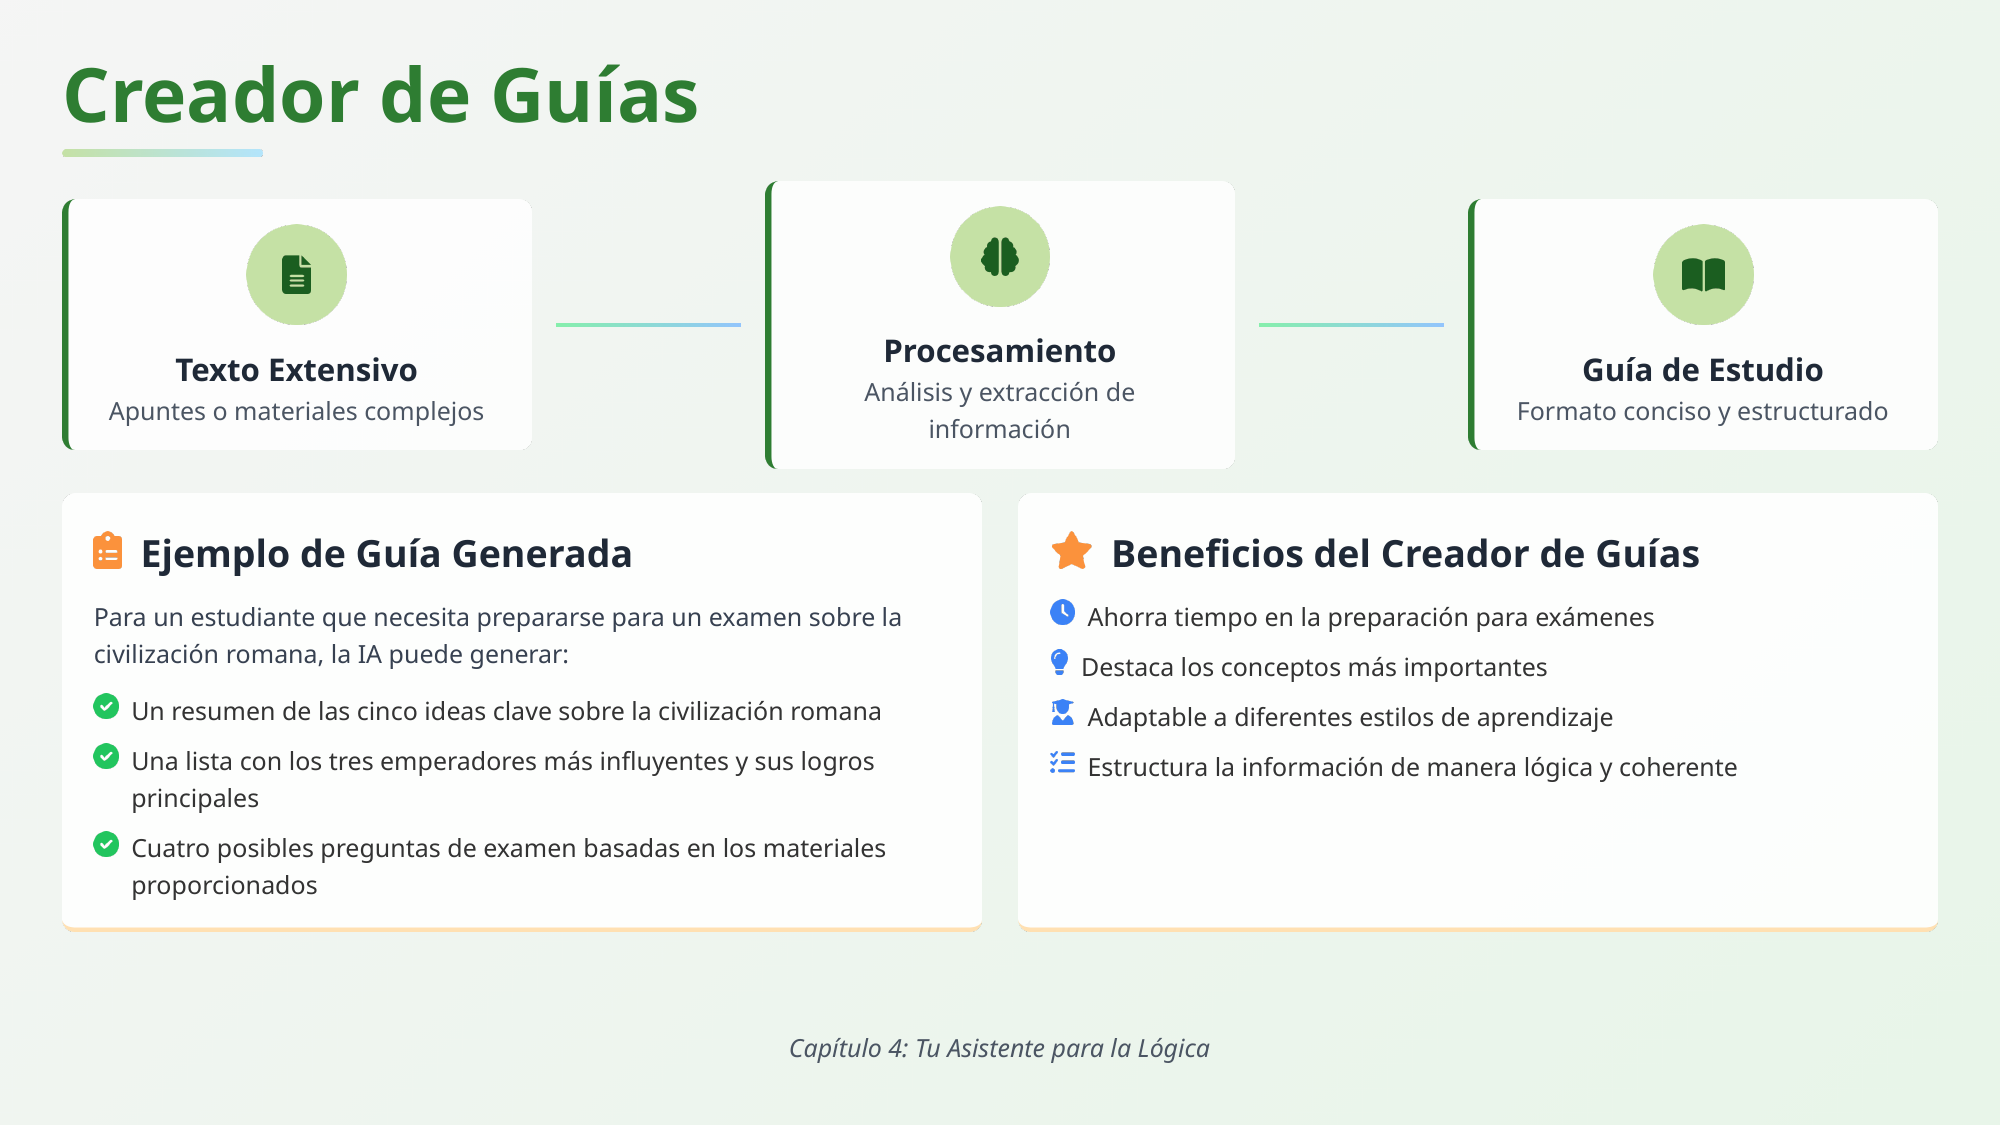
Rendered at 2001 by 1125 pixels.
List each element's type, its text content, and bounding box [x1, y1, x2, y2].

text_box Procesamiento [748, 324, 1252, 369]
text_box Análisis y extracción de información [790, 368, 1210, 444]
text_box Destaca los conceptos más importantes [1081, 643, 1684, 682]
text_box Guía de Estudio [1451, 343, 1955, 387]
text_box Para un estudiante que necesita prepararse para un examen sobre la civilización romana, la IA puede generar: [93, 593, 950, 669]
text_box Beneficios del Creador de Guías [1110, 525, 2000, 575]
text_box Ejemplo de Guía Generada [140, 525, 1110, 575]
text_box Capítulo 4: Tu Asistente para la Lógica [62, 1025, 1938, 1063]
text_box Un resumen de las cinco ideas clave sobre la civilización romana [131, 687, 1106, 725]
picture [0, 0, 2000, 1125]
text_box Cuatro posibles preguntas de examen basadas en los materiales proporcionados [131, 824, 950, 900]
text_box Creador de Guías [62, 62, 1938, 138]
text_box Una lista con los tres emperadores más influyentes y sus logros principales [131, 737, 950, 813]
text_box Adaptable a diferentes estilos de aprendizaje [1087, 693, 1767, 732]
text_box Estructura la información de manera lógica y coherente [1087, 743, 1927, 782]
text_box Ahorra tiempo en la preparación para exámenes [1087, 593, 1817, 632]
text_box Texto Extensivo [45, 343, 549, 387]
text_box Formato conciso y estructurado [1451, 387, 1955, 425]
text_box Apuntes o materiales complejos [45, 387, 549, 425]
